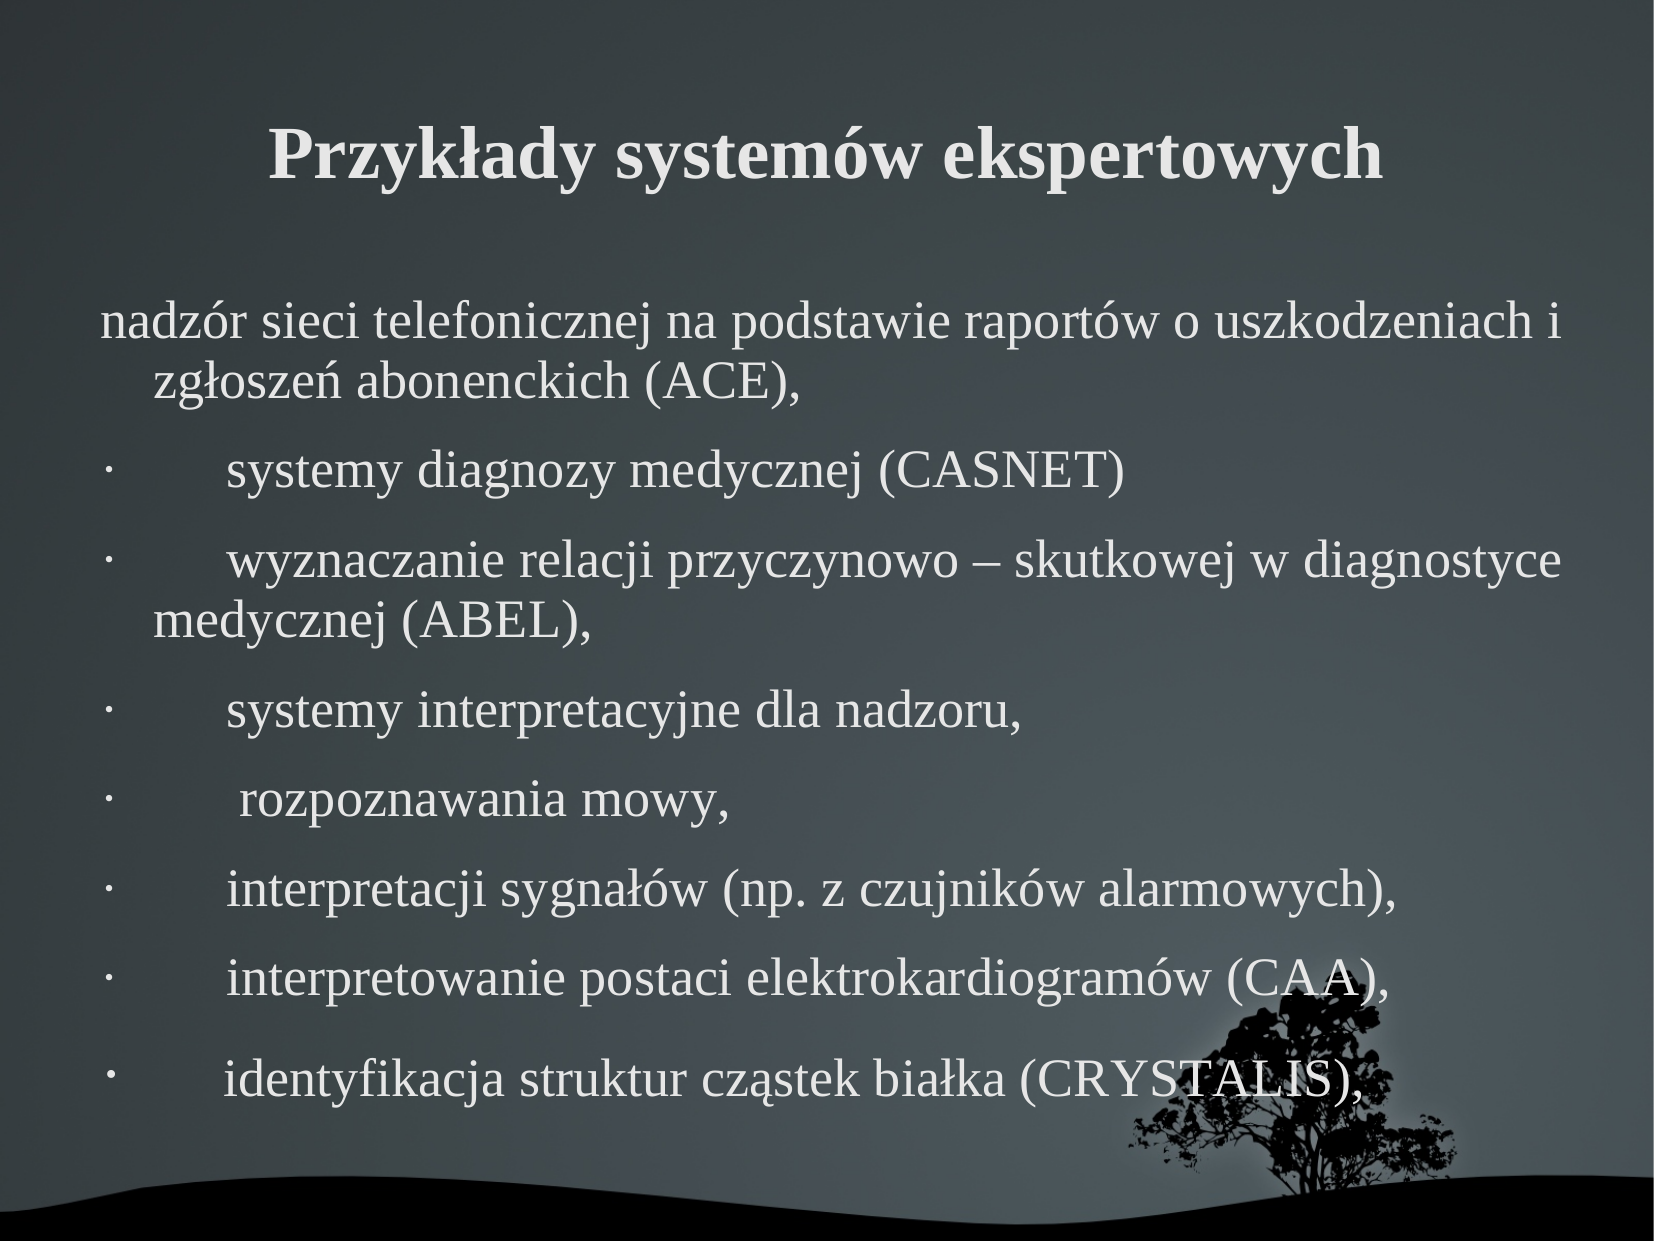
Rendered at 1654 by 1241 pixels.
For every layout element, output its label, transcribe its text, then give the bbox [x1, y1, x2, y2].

title Przykłady systemów ekspertowych [82, 56, 1571, 250]
picture [0, 0, 1654, 1241]
list nadzór sieci telefonicznej na podstawie raportów o uszkodzeniach i zgłoszeń abonenckich (ACE), · systemy diagnozy medycznej (CASNET) · wyznaczanie relacji przyczynowo – skutkowej w diagnostyce medycznej (ABEL), · systemy interpretacyjne dla nadzoru, · rozpoznawania mowy, · interpretacji sygnałów (np. z czujników alarmowych), · interpretowanie postaci elektrokardiogramów (CAA), · identyfikacja struktur cząstek białka (CRYSTALIS), · diagnostyka maszyn cyfrowych (DART), [82, 290, 1571, 1241]
